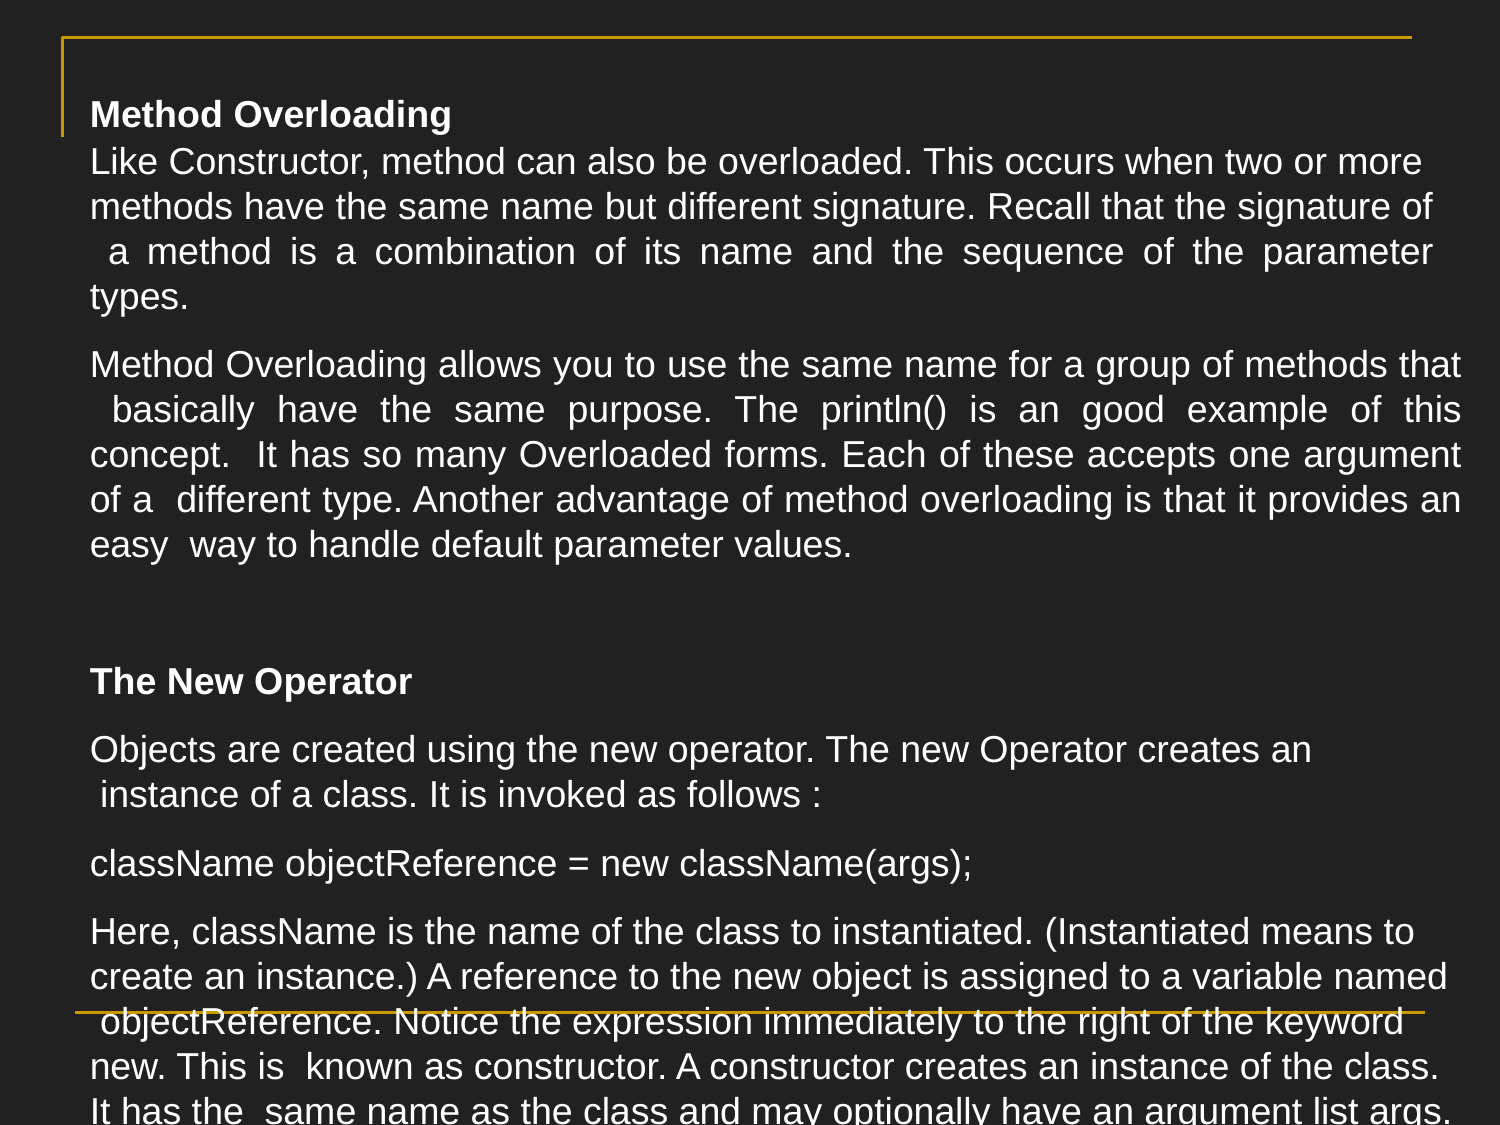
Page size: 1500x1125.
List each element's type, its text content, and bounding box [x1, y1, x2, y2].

text_box Method Overloading Like Constructor, method can also be overloaded. This occurs when two or more methods have the same name but different signature. Recall that the signature of a method is a combination of its name and the sequence of the parameter types. Method Overloading allows you to use the same name for a group of methods that basically have the same purpose. The println() is an good example of this concept. It has so many Overloaded forms. Each of these accepts one argument of a different type. Another advantage of method overloading is that it provides an easy way to handle default parameter values. The New Operator Objects are created using the new operator. The new Operator creates an instance of a class. It is invoked as follows : className objectReference = new className(args); Here, className is the name of the class to instantiated. (Instantiated means to create an instance.) A reference to the new object is assigned to a variable named objectReference. Notice the expression immediately to the right of the keyword new. This is known as constructor. A constructor creates an instance of the class. It has the same name as the class and may optionally have an argument list args. [87, 88, 1463, 1125]
